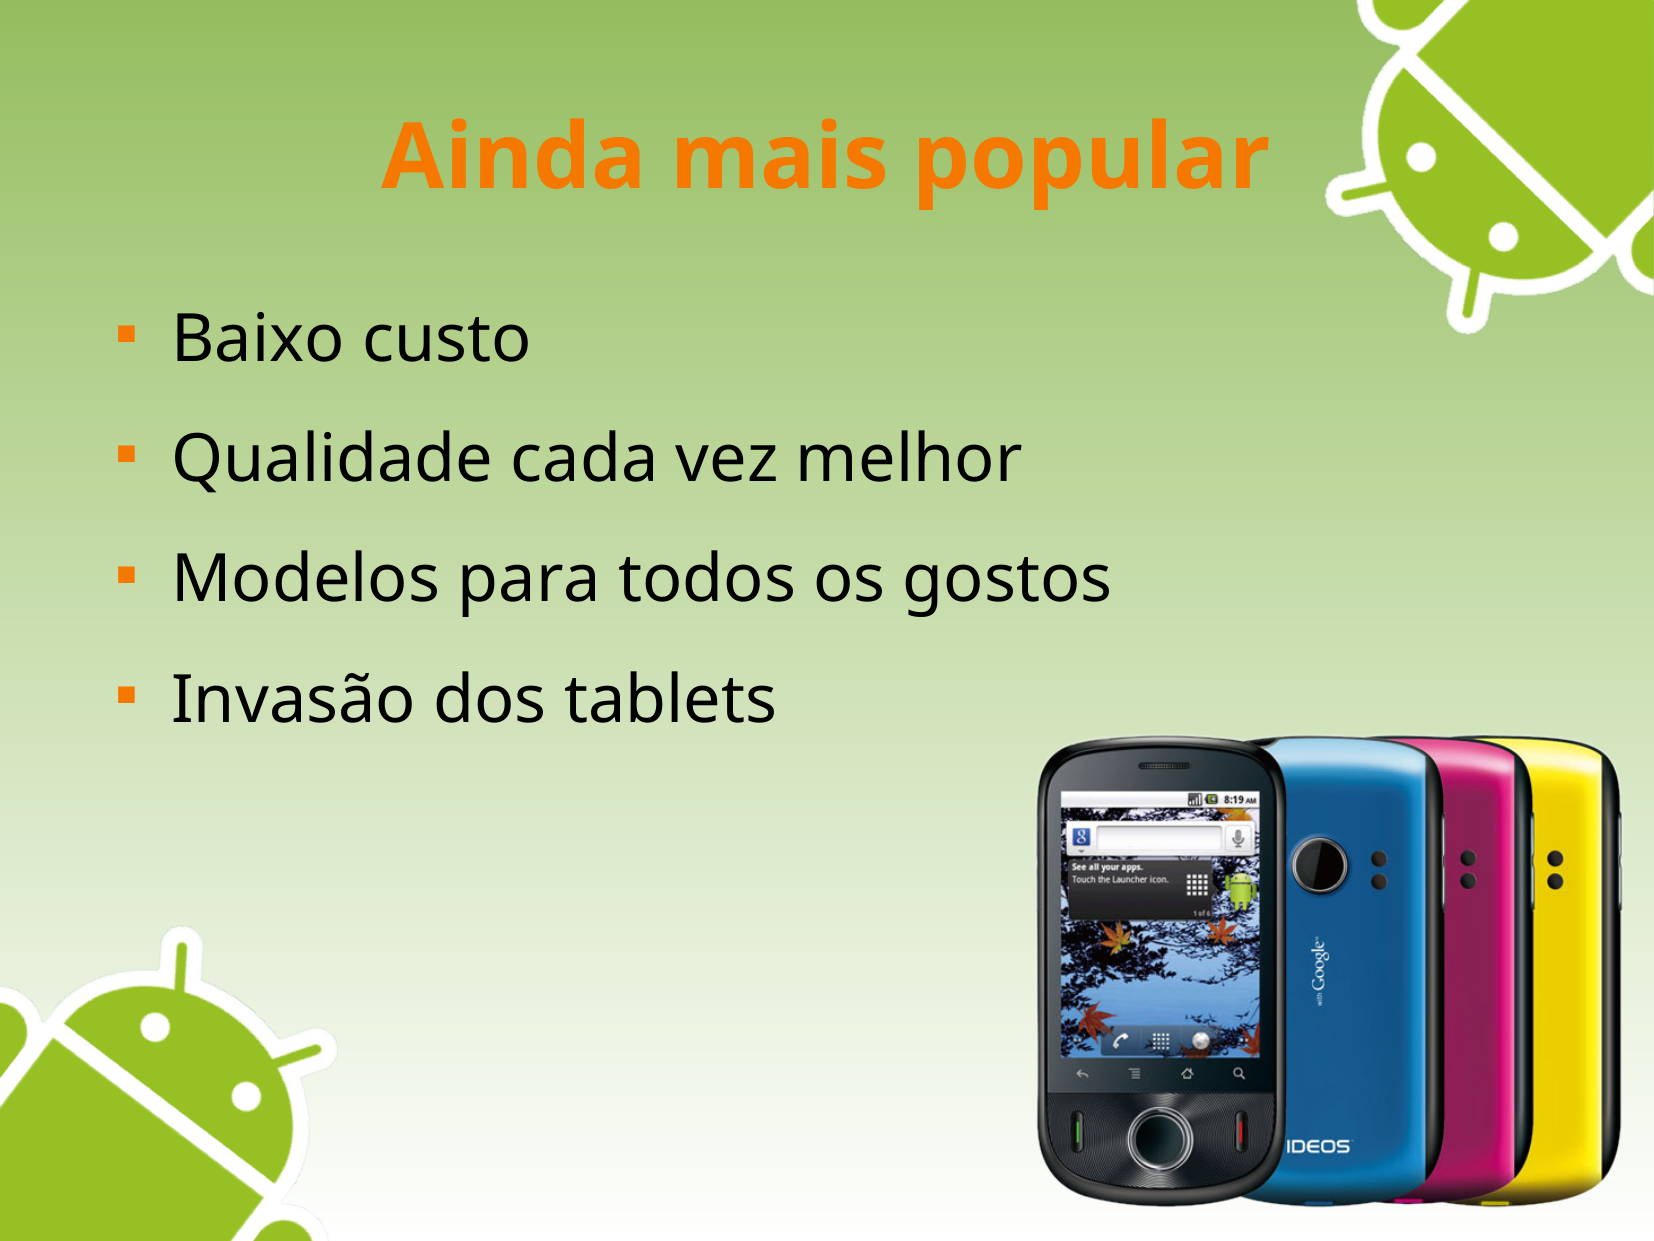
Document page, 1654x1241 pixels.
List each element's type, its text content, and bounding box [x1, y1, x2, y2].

picture [0, 845, 442, 1241]
list Baixo custo Qualidade cada vez melhor Modelos para todos os gostos Invasão dos tablets [82, 290, 1571, 1109]
picture [1291, 0, 1654, 410]
picture [1033, 732, 1625, 1211]
title Ainda mais popular [82, 49, 1571, 257]
